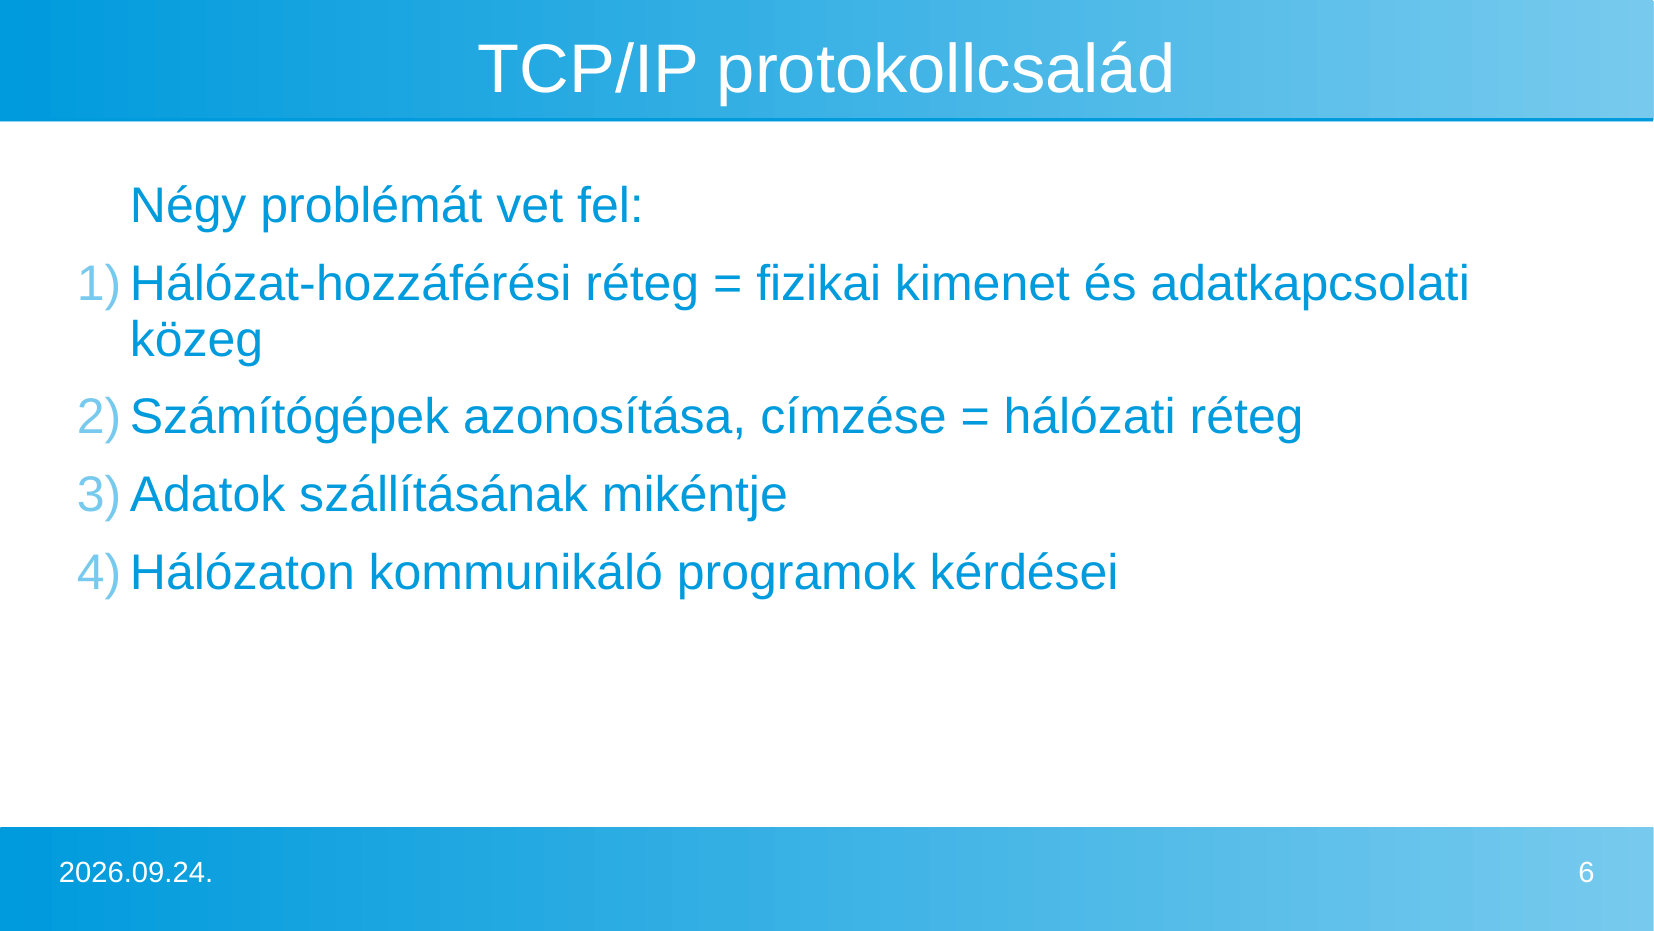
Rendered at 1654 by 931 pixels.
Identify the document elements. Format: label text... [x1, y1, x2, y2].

list Négy problémát vet fel: Hálózat-hozzáférési réteg = fizikai kimenet és adatkapcsolati közeg Számítógépek azonosítása, címzése = hálózati réteg Adatok szállításának mikéntje Hálózaton kommunikáló programok kérdései [59, 177, 1595, 768]
title TCP/IP protokollcsalád [59, 29, 1595, 108]
